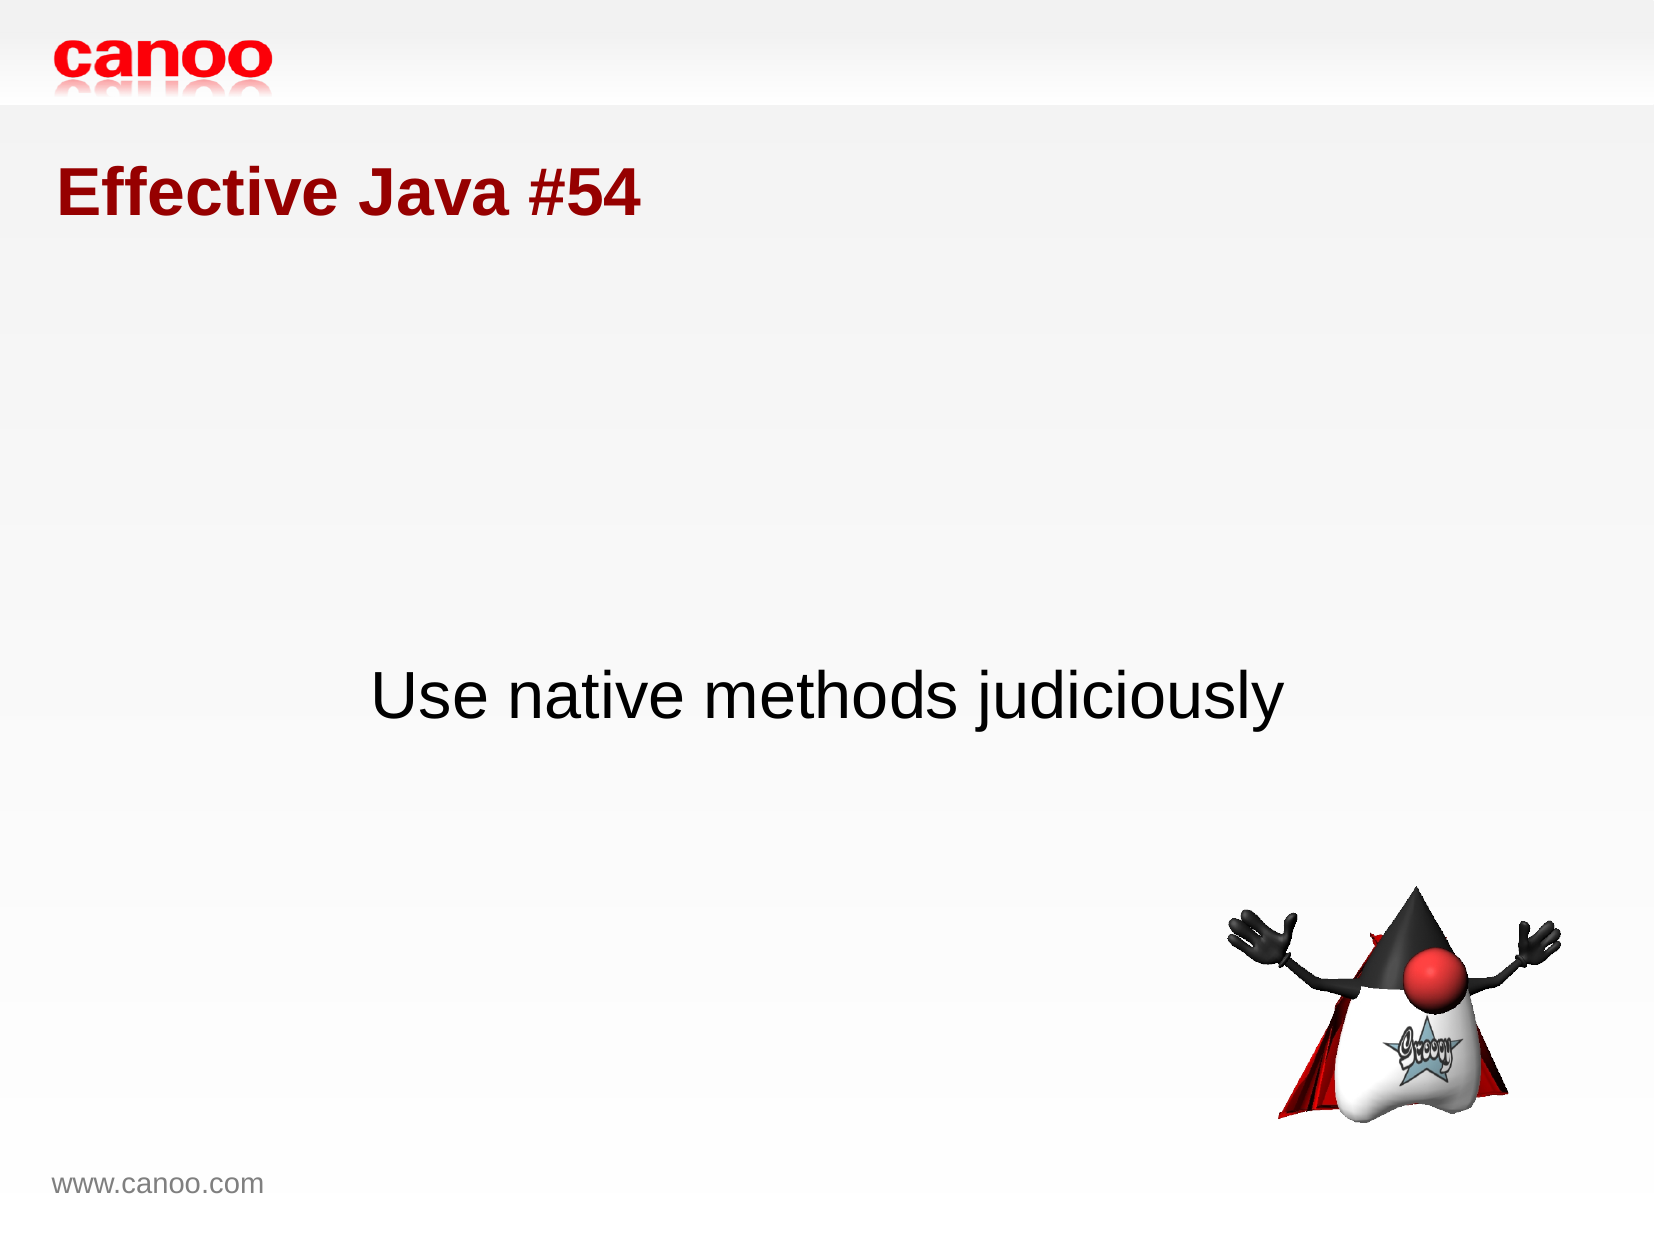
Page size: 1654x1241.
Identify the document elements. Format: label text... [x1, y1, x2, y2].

picture [1200, 862, 1601, 1163]
text_box Use native methods judiciously [48, 282, 1609, 1102]
title Effective Java #54 [48, 138, 1609, 238]
picture [51, 37, 273, 119]
